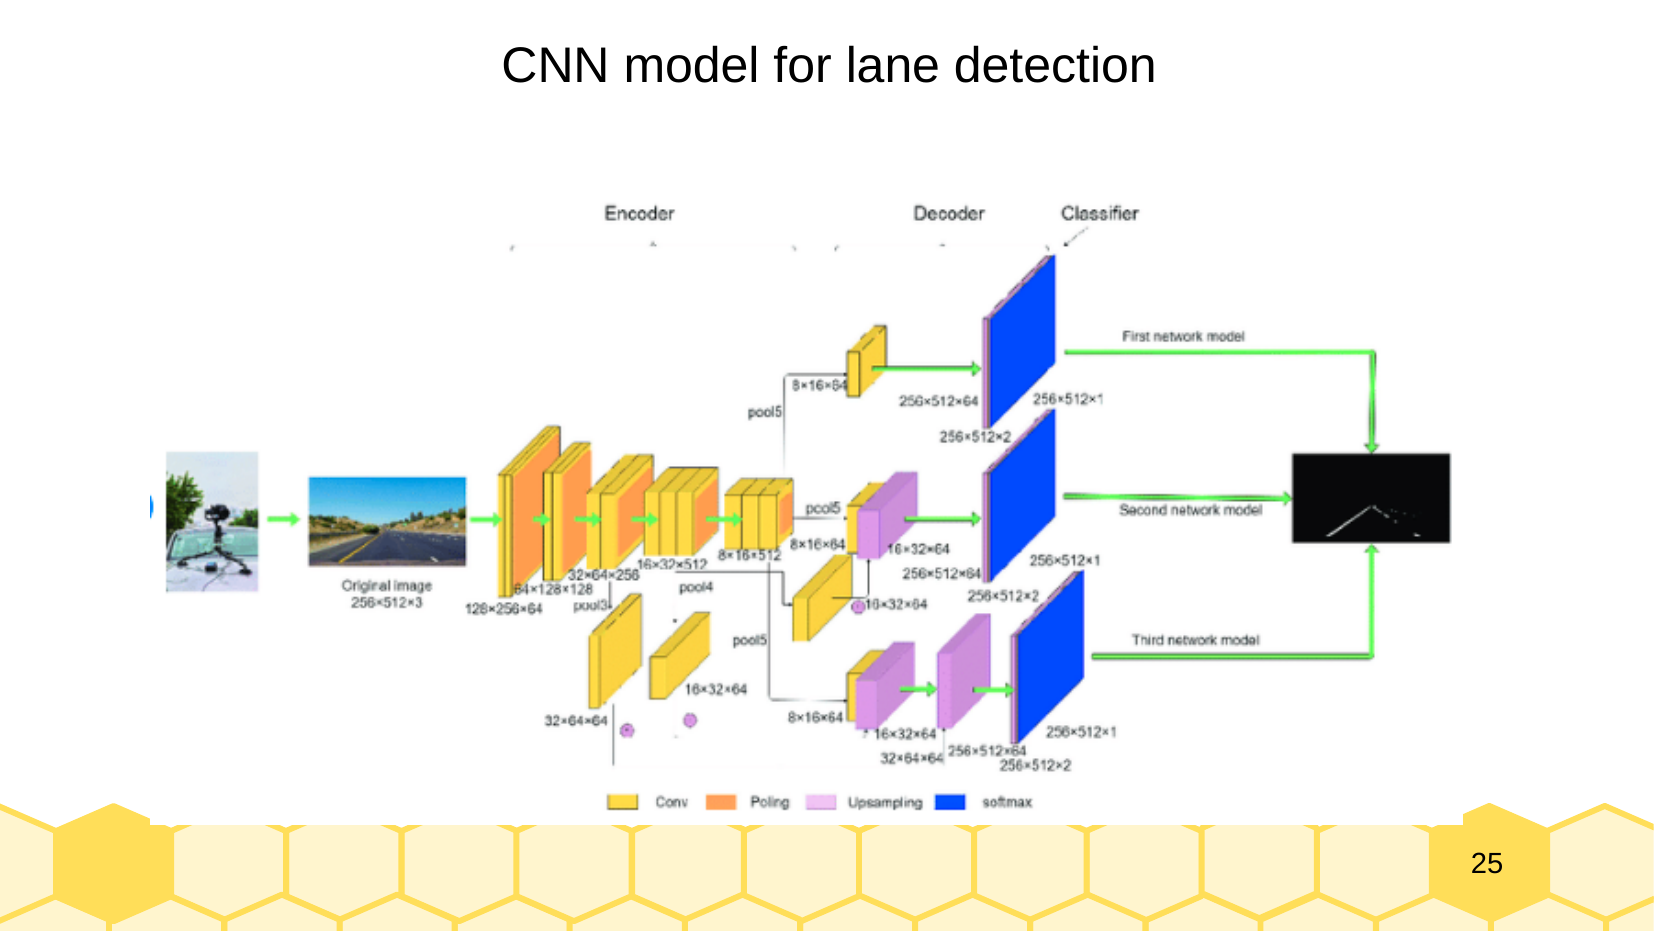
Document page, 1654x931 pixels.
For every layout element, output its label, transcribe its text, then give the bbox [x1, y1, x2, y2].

list CNN model for lane detection [49, 37, 1538, 120]
picture [150, 175, 1463, 826]
